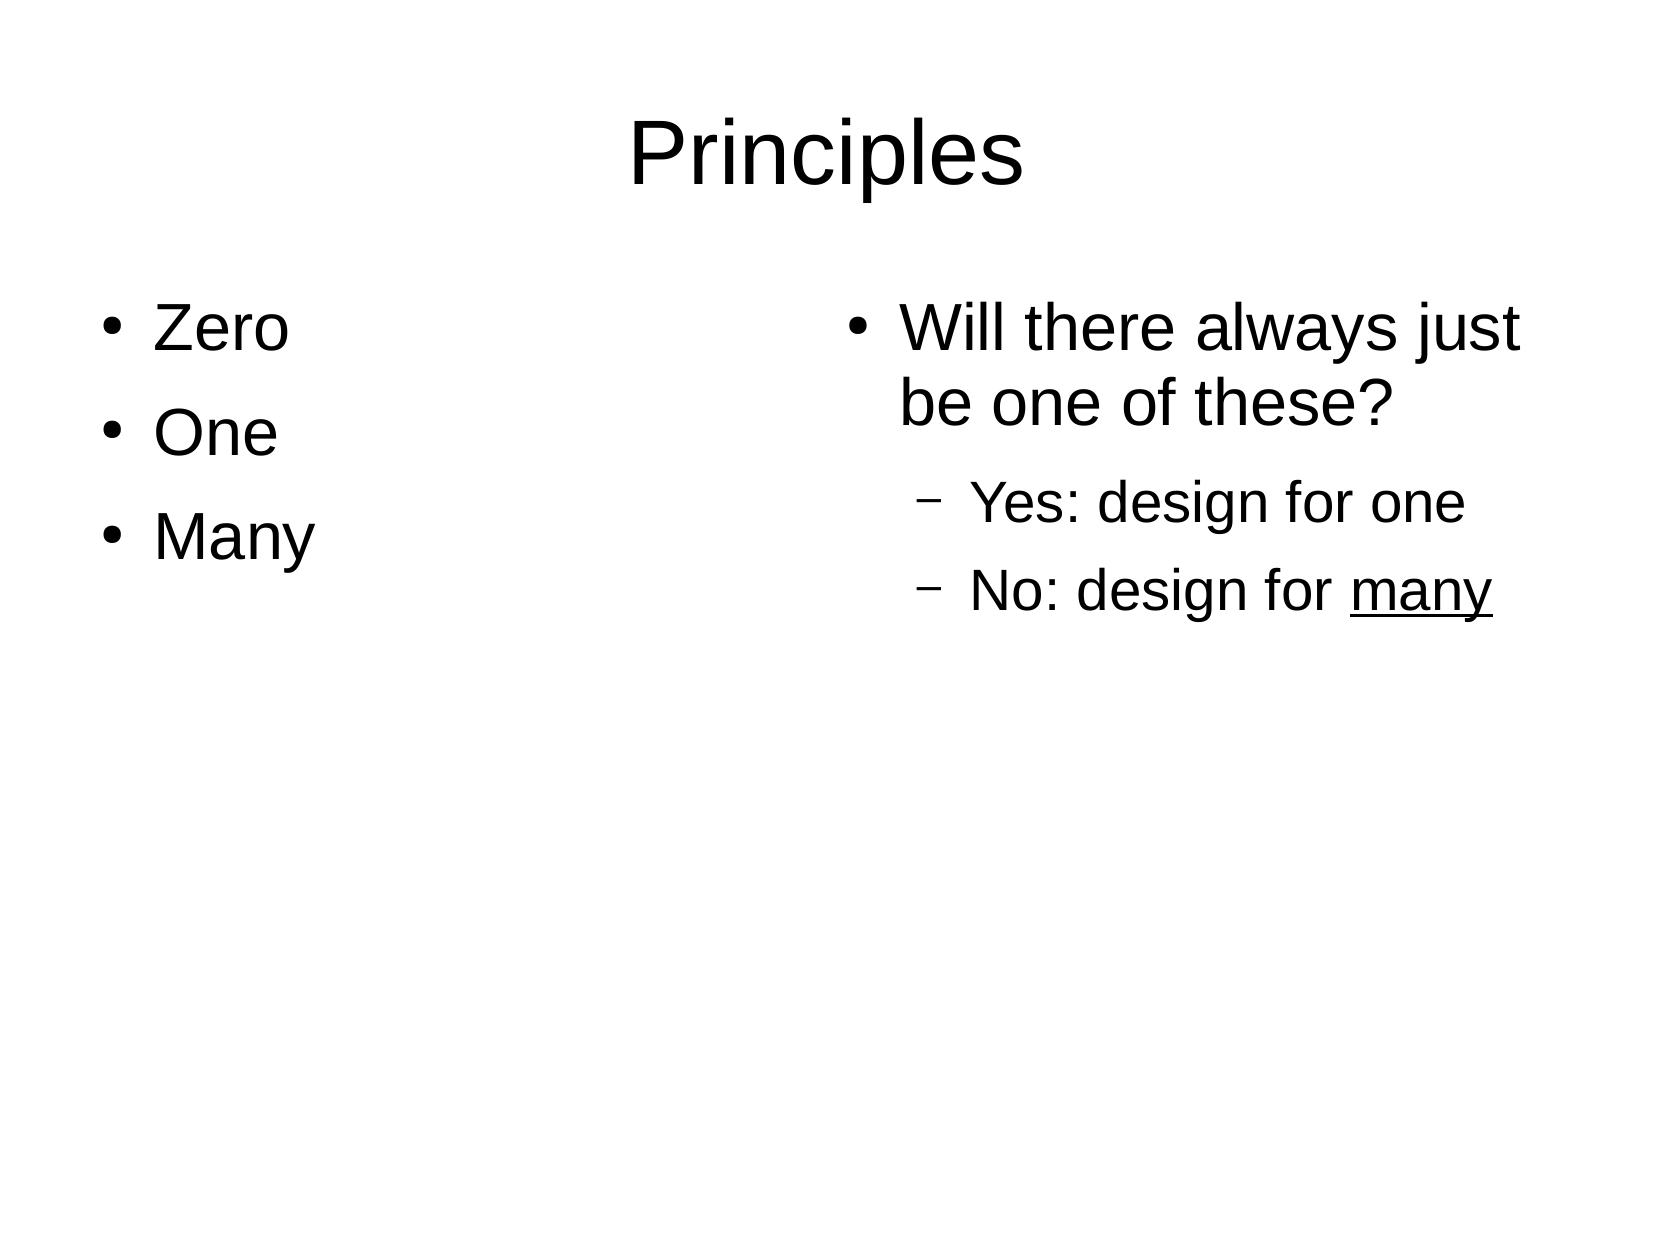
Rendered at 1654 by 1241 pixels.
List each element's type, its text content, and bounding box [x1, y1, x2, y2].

list Will there always just be one of these? Yes: design for one No: design for many [828, 290, 1539, 1010]
list Zero One Many [82, 290, 793, 1010]
title Principles [82, 49, 1571, 257]
